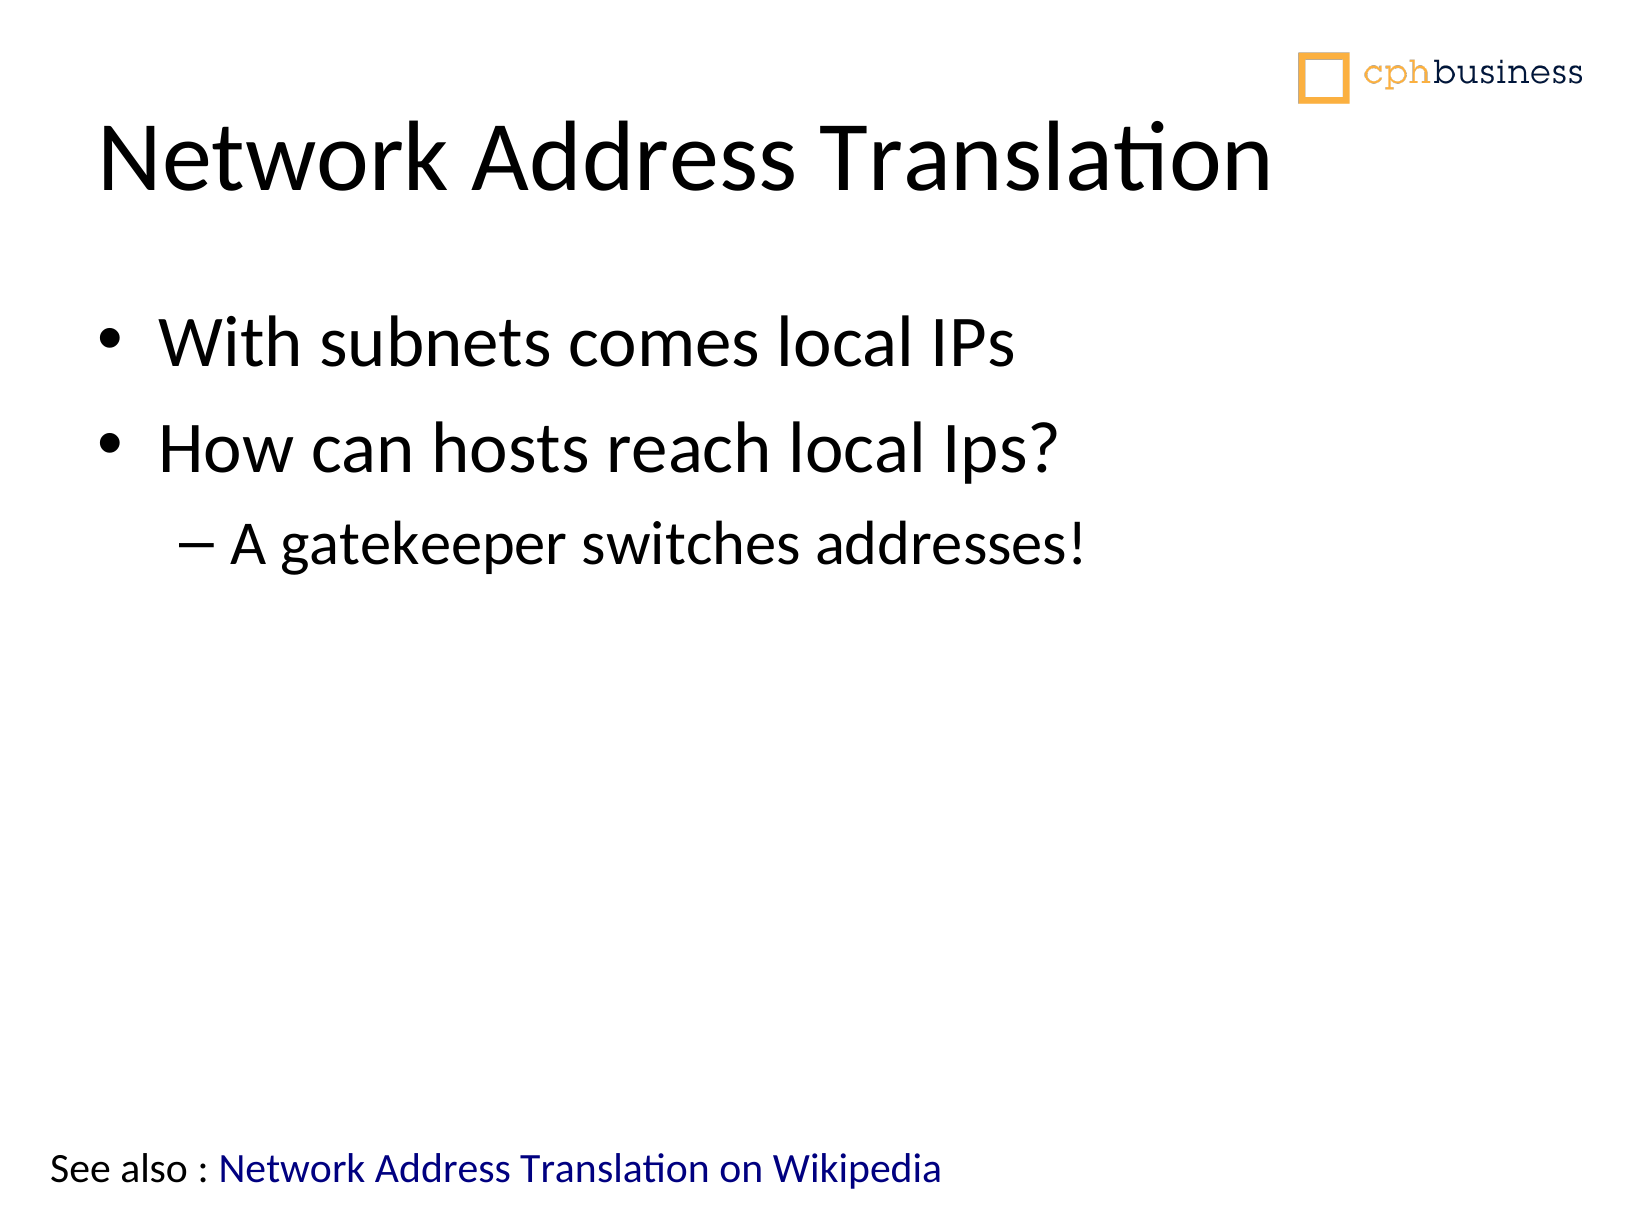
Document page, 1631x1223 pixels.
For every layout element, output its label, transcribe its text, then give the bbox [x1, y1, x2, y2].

text_box See also : Network Address Translation on Wikipedia [35, 1133, 1536, 1199]
title Network Address Translation [81, 48, 1549, 253]
list With subnets comes local IPs How can hosts reach local Ips? A gatekeeper switches addresses! [81, 285, 1549, 1092]
picture [1247, 1, 1631, 155]
